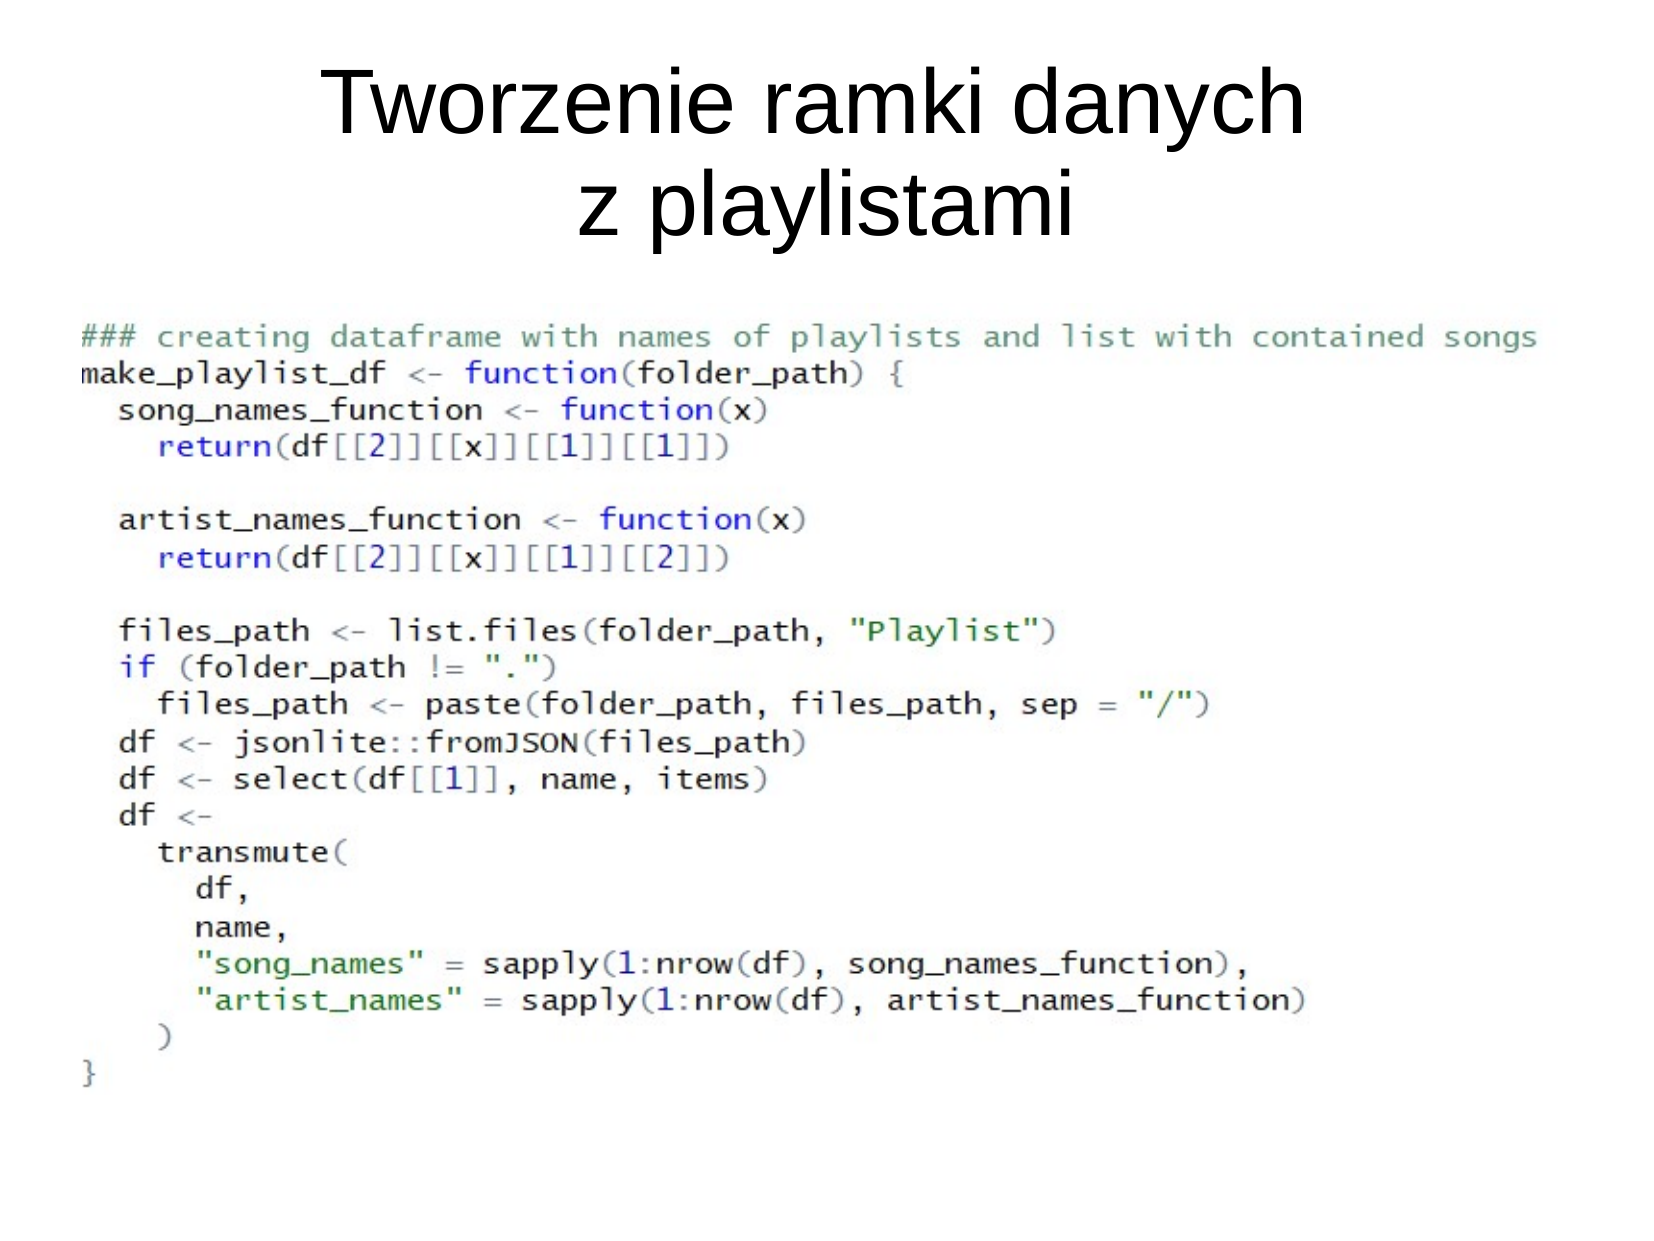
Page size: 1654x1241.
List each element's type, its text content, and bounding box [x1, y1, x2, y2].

picture [82, 303, 1571, 1095]
title Tworzenie ramki danych z playlistami [82, 49, 1571, 257]
